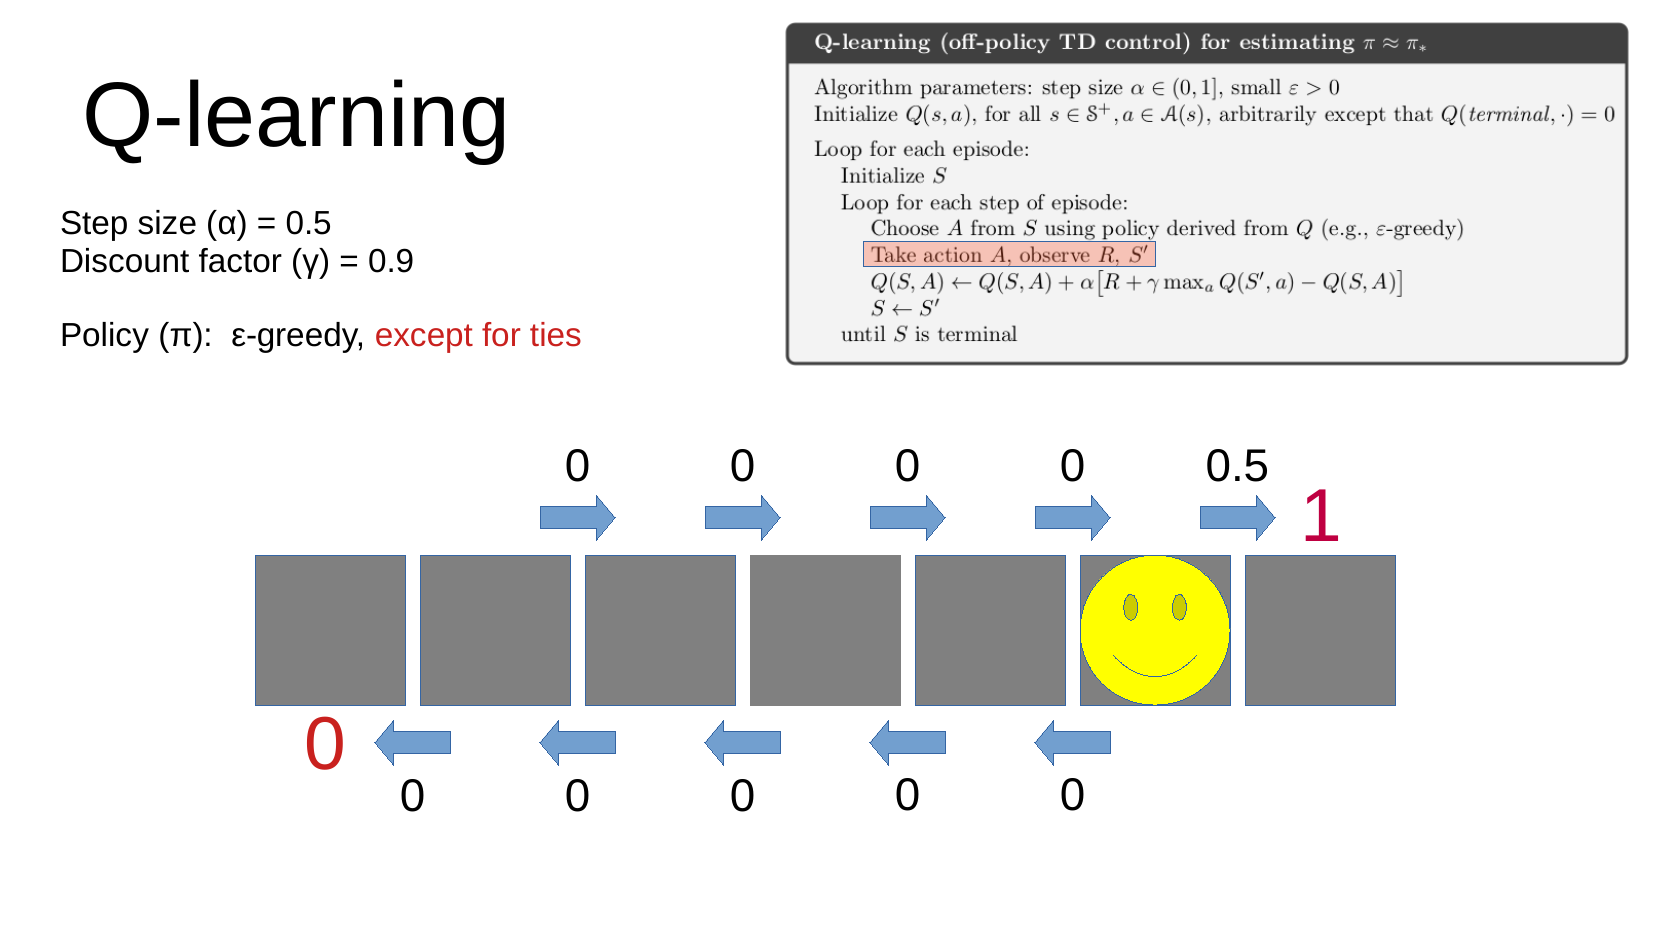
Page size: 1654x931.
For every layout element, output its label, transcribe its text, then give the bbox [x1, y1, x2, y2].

text_box [379, 720, 451, 750]
text_box [585, 555, 736, 706]
text_box [915, 555, 1066, 706]
text_box [1035, 511, 1111, 541]
text_box [704, 720, 781, 750]
title Step size (α) = 0.5 Discount factor (γ) = 0.9 Policy (π): ε-greedy, except for ties [60, 186, 616, 409]
text_box [1034, 720, 1111, 750]
text_box [1200, 511, 1268, 541]
text_box [1080, 555, 1231, 706]
text_box [255, 555, 406, 706]
title 0 [855, 750, 961, 840]
picture [773, 14, 1637, 376]
text_box [863, 241, 1156, 267]
title 0 [273, 698, 379, 789]
title 0 [525, 750, 631, 841]
text_box [539, 720, 616, 750]
title 0.5 [1185, 420, 1291, 511]
title 0 [1020, 420, 1126, 511]
title 0 [690, 420, 796, 511]
title Q-learning [82, 37, 773, 193]
title 1 [1268, 471, 1374, 561]
text_box [870, 511, 946, 541]
text_box [869, 720, 946, 750]
text_box [540, 511, 616, 541]
title 0 [360, 750, 466, 841]
title 0 [1020, 750, 1126, 840]
title 0 [855, 420, 961, 511]
text_box [420, 555, 571, 706]
title 0 [690, 750, 796, 841]
title 0 [525, 420, 631, 511]
text_box [750, 555, 901, 706]
text_box [1245, 555, 1396, 706]
text_box [705, 511, 781, 541]
